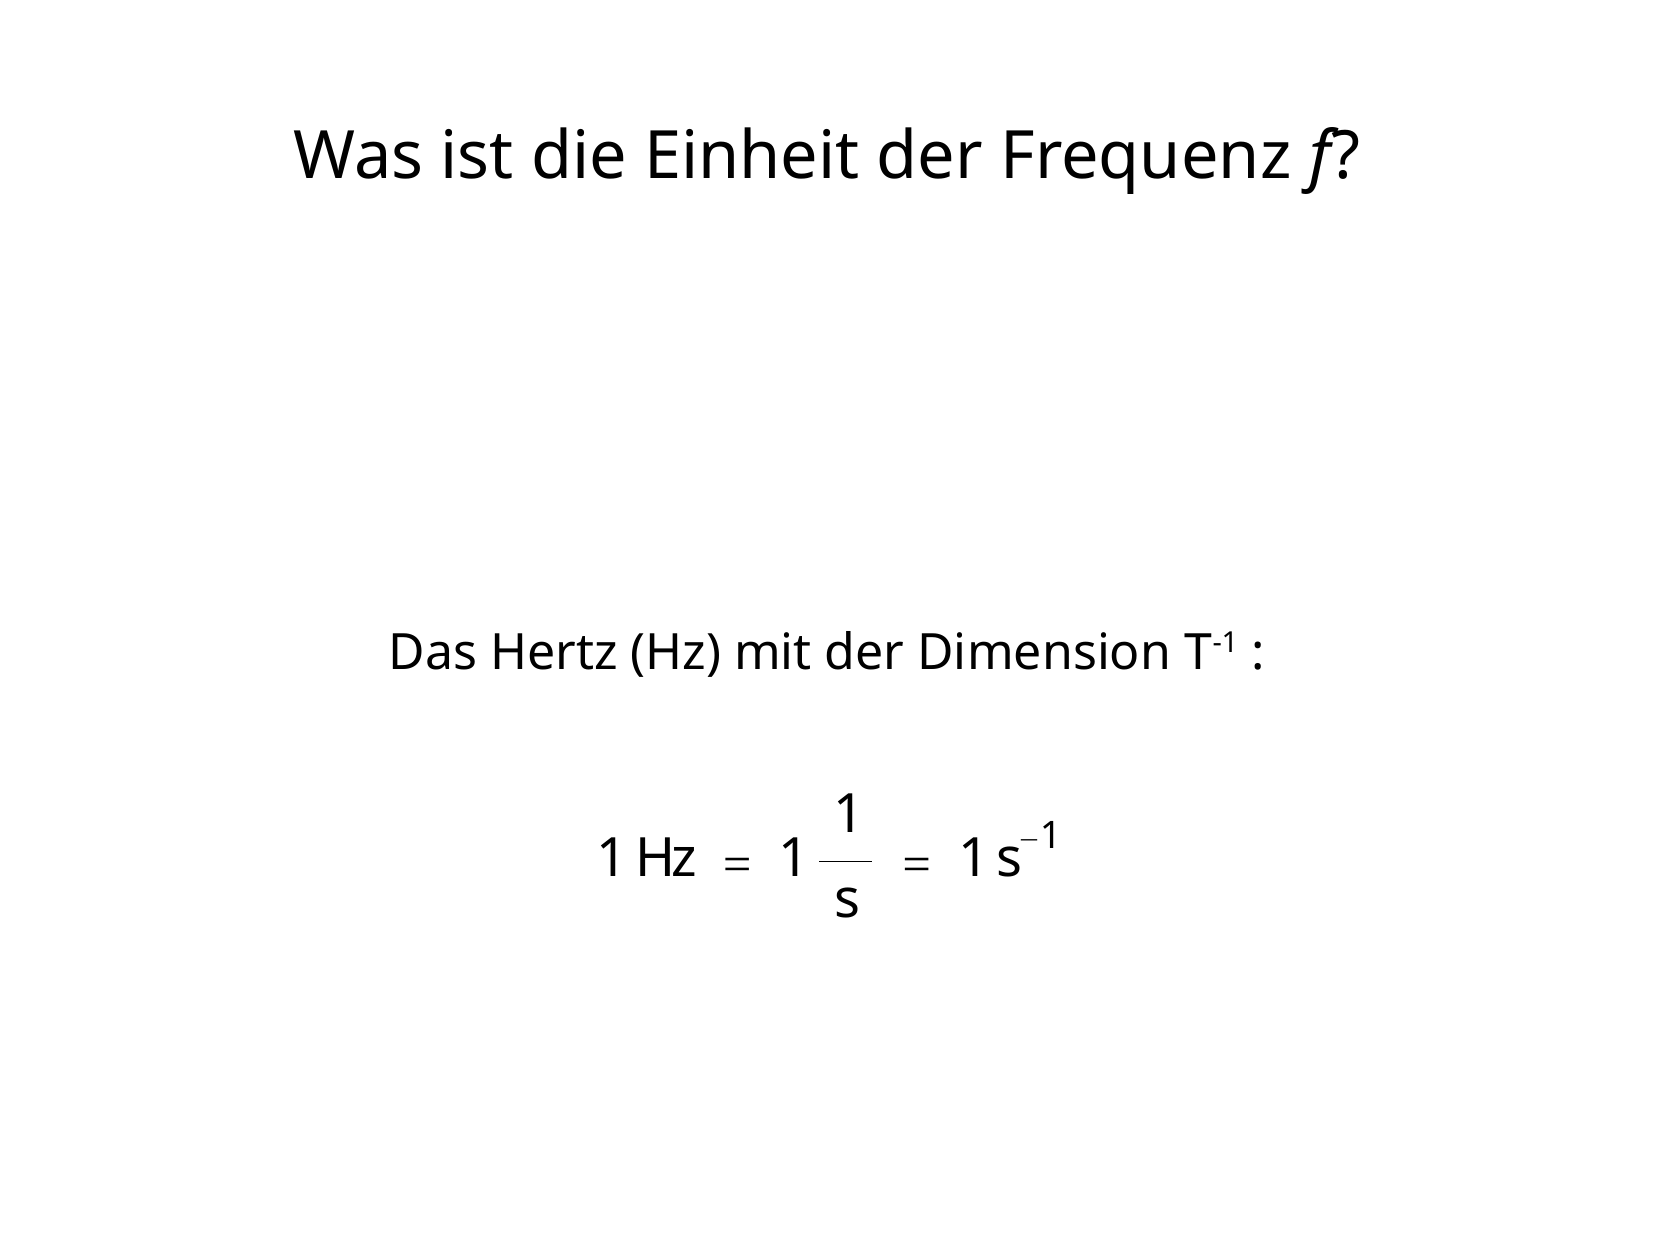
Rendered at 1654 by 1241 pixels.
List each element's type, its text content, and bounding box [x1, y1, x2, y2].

chart [589, 781, 1064, 932]
title Was ist die Einheit der Frequenz f? [82, 49, 1571, 257]
subtitle Das Hertz (Hz) mit der Dimension T-1 : [82, 290, 1571, 1010]
